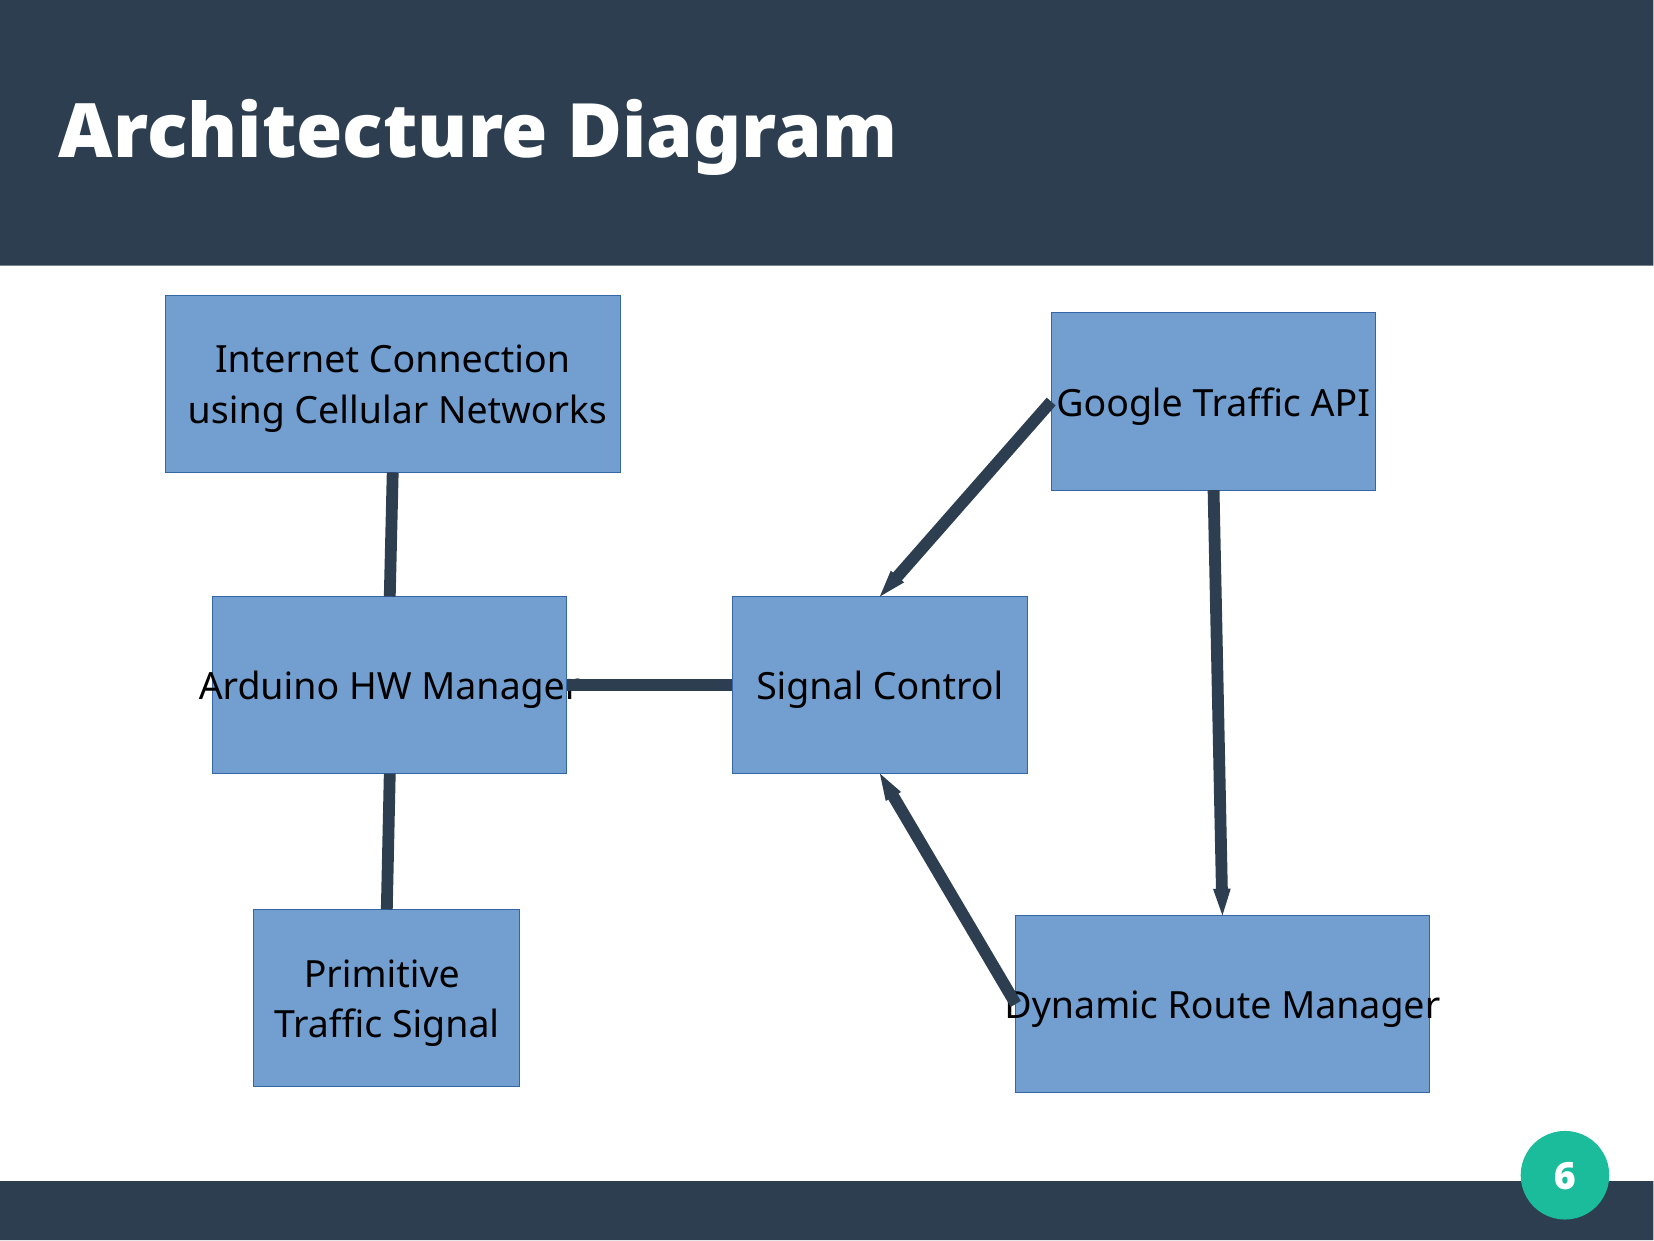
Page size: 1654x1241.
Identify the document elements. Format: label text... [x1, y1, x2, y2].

title Architecture Diagram [59, 49, 1595, 207]
text_box Primitive Traffic Signal [253, 909, 520, 1087]
text_box Dynamic Route Manager [1015, 915, 1430, 1093]
text_box Google Traffic API [1051, 312, 1376, 491]
text_box Arduino HW Manager [212, 596, 567, 774]
text_box Signal Control [732, 596, 1028, 774]
text_box Internet Connection using Cellular Networks [165, 295, 621, 473]
